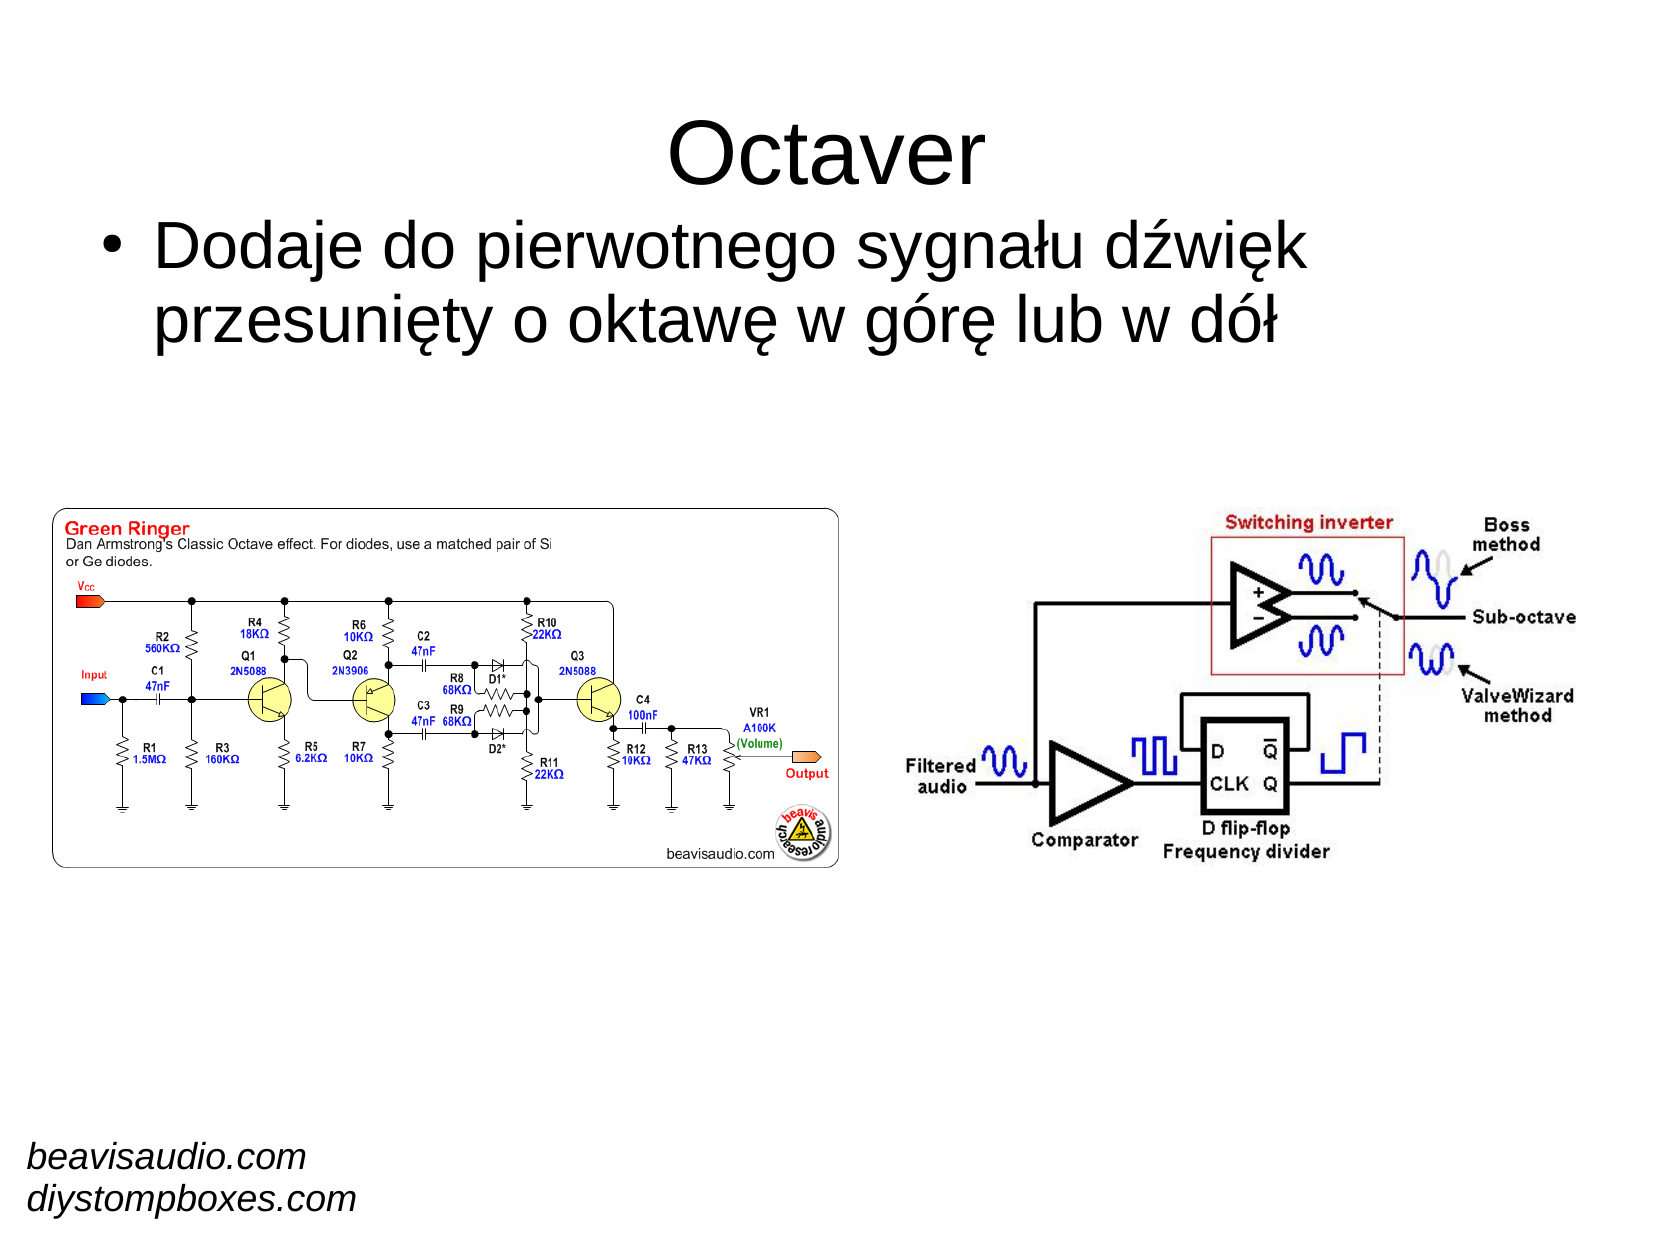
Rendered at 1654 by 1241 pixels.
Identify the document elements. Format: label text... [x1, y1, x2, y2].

text_box beavisaudio.com diystompboxes.com [11, 1127, 864, 1227]
picture [52, 507, 839, 868]
list Dodaje do pierwotnego sygnału dźwięk przesunięty o oktawę w górę lub w dół [82, 207, 1571, 927]
title Octaver [82, 49, 1571, 207]
picture [903, 507, 1581, 866]
